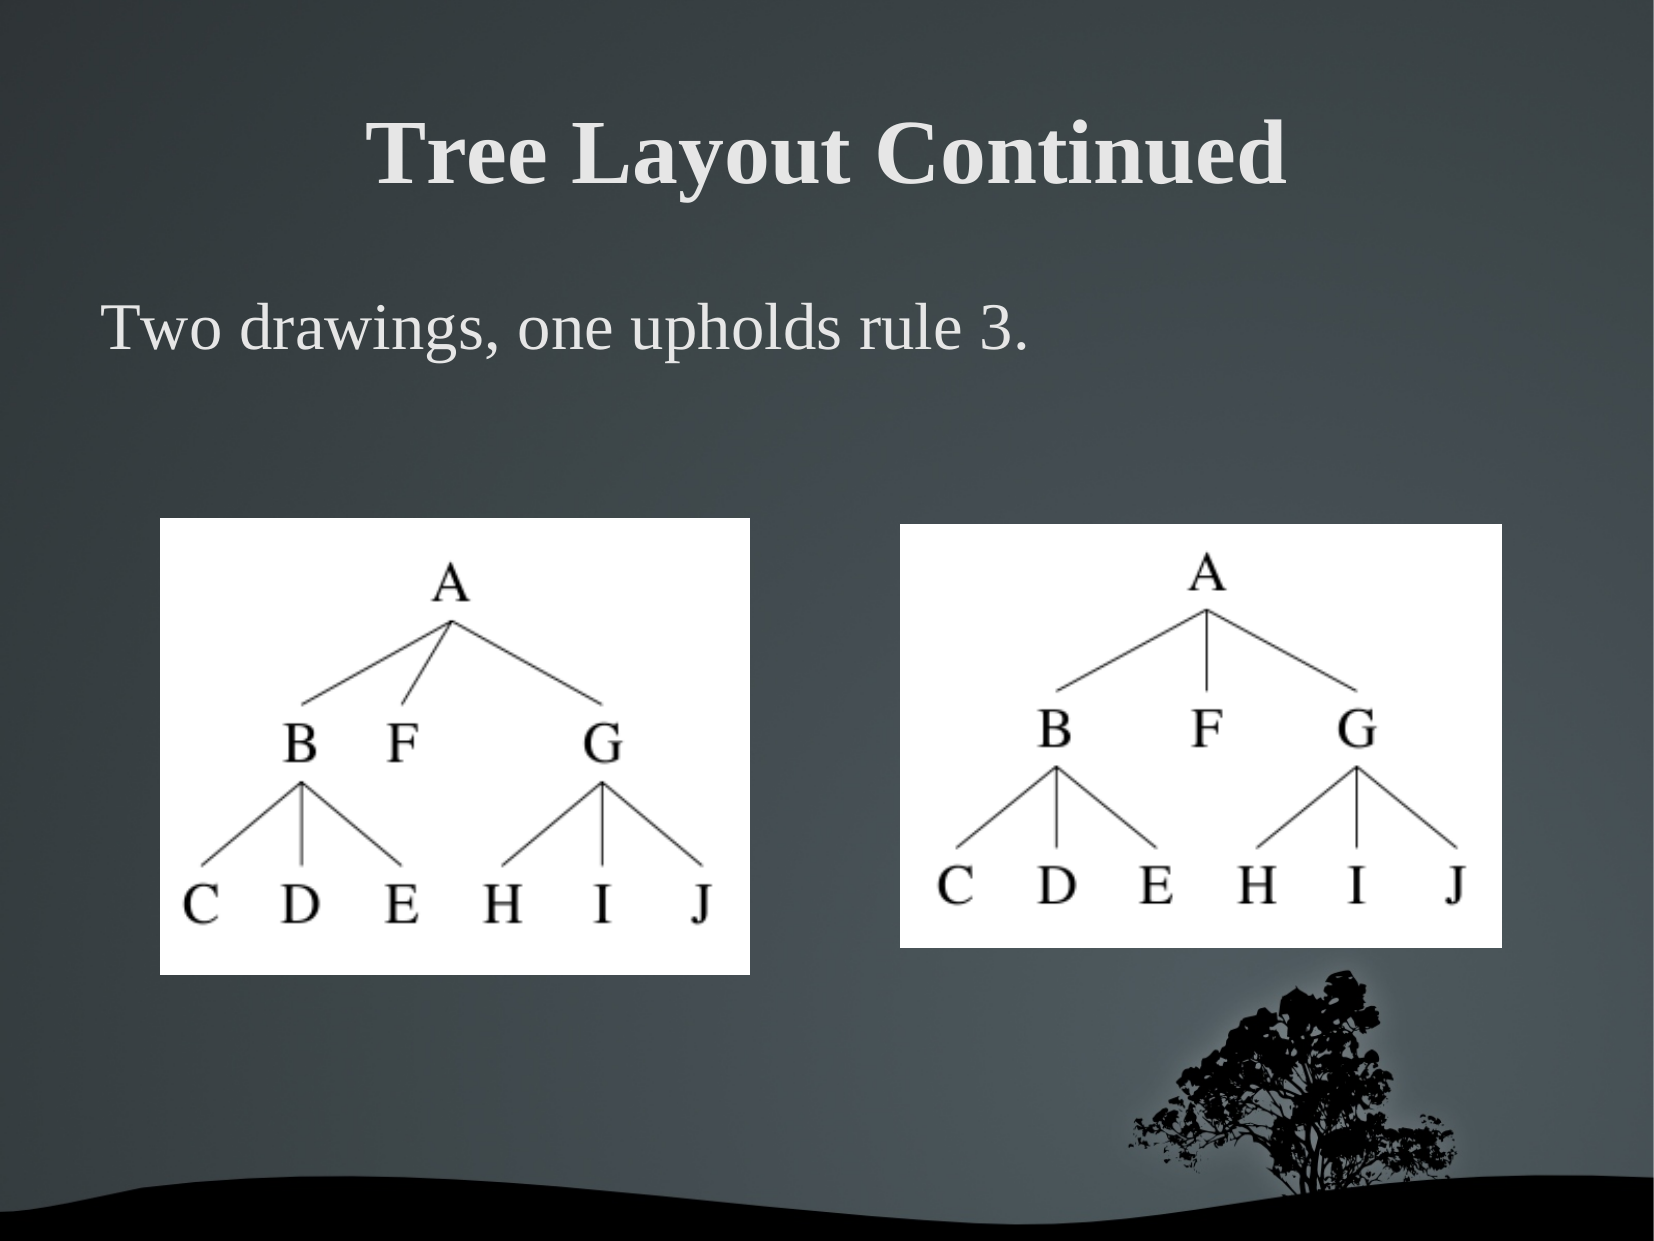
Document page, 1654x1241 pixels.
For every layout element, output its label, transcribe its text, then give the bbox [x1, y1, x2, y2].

picture [0, 0, 1654, 1241]
title Tree Layout Continued [82, 56, 1571, 250]
list Two drawings, one upholds rule 3. [82, 290, 1571, 376]
